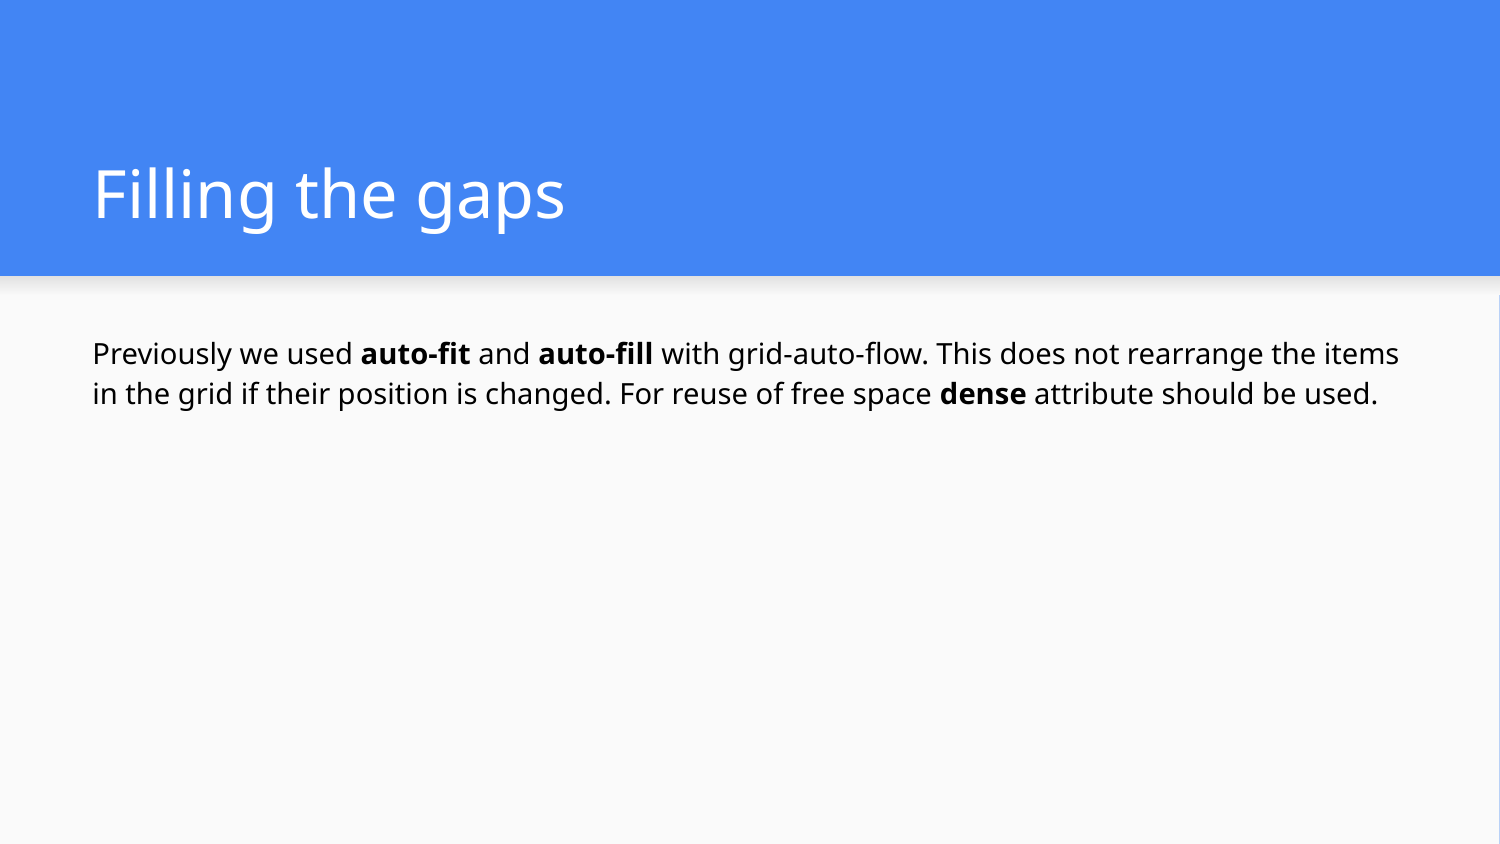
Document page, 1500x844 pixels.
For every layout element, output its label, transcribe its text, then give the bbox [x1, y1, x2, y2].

list Previously we used auto-fit and auto-fill with grid-auto-flow. This does not rearrange the items in the grid if their position is changed. For reuse of free space dense attribute should be used. [77, 314, 1427, 760]
title Filling the gaps [77, 121, 1427, 248]
